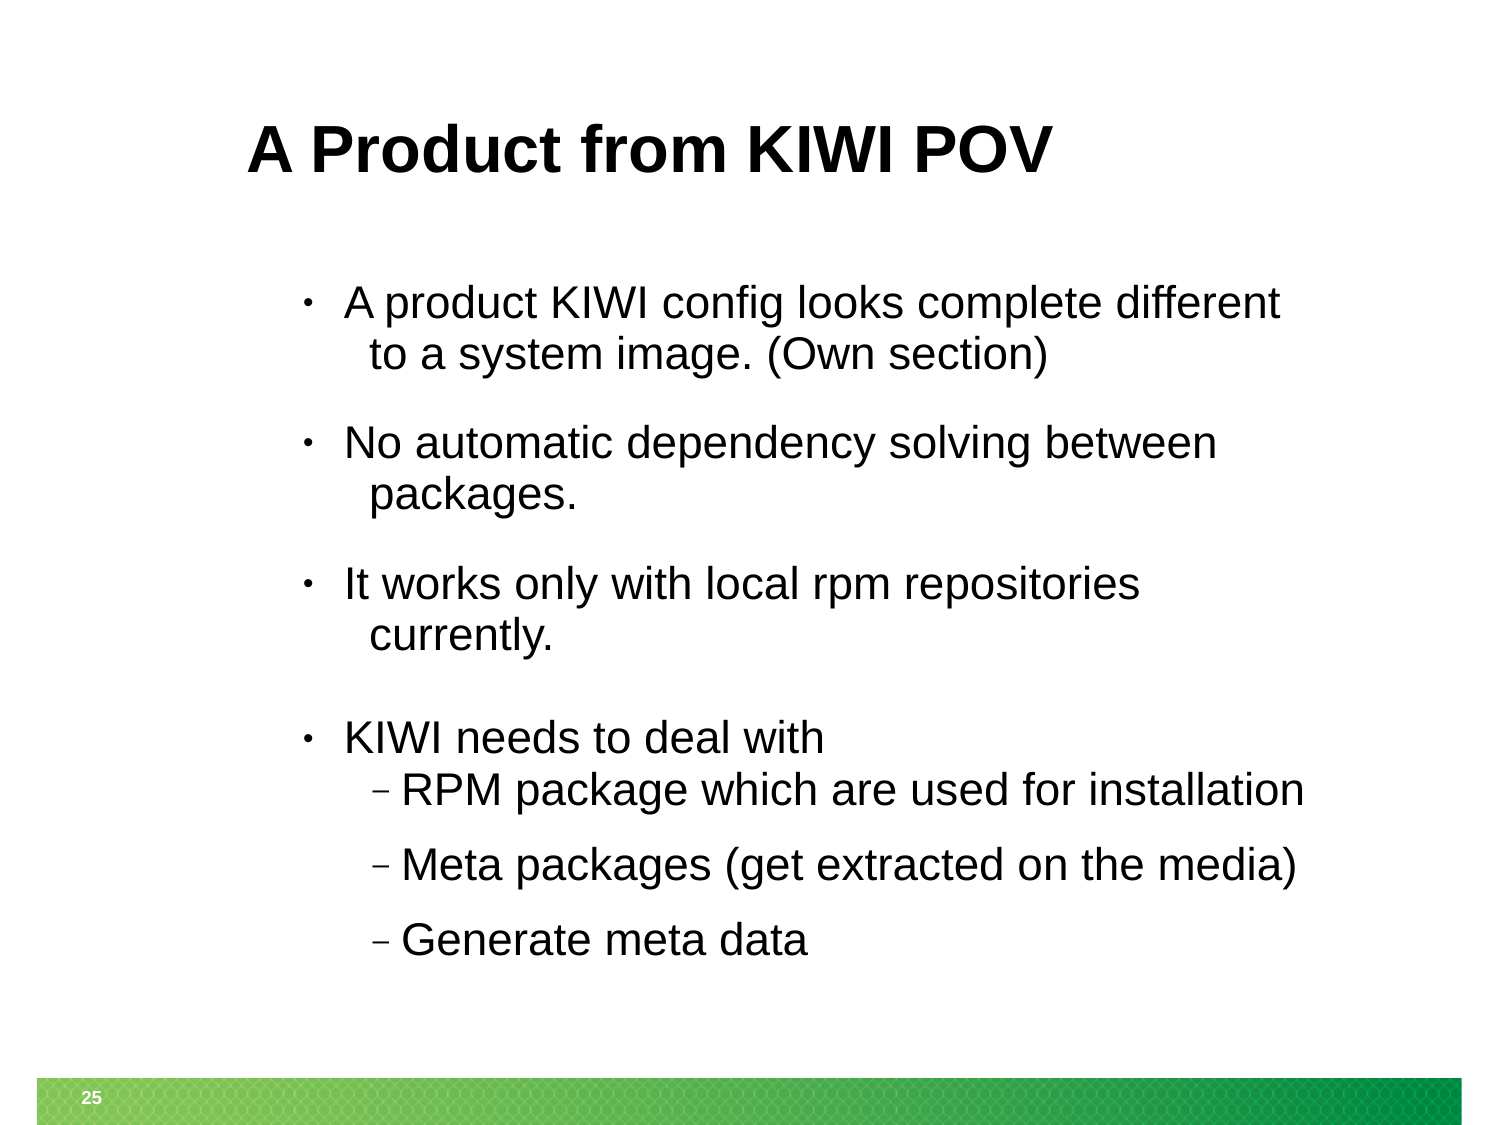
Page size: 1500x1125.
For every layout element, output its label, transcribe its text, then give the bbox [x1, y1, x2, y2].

picture [36, 1078, 1462, 1125]
title A Product from KIWI POV [246, 60, 1409, 239]
list A product KIWI config looks complete different to a system image. (Own section) No automatic dependency solving between packages. It works only with local rpm repositories currently. KIWI needs to deal with RPM package which are used for installation Meta packages (get extracted on the media) Generate meta data [245, 269, 1409, 997]
